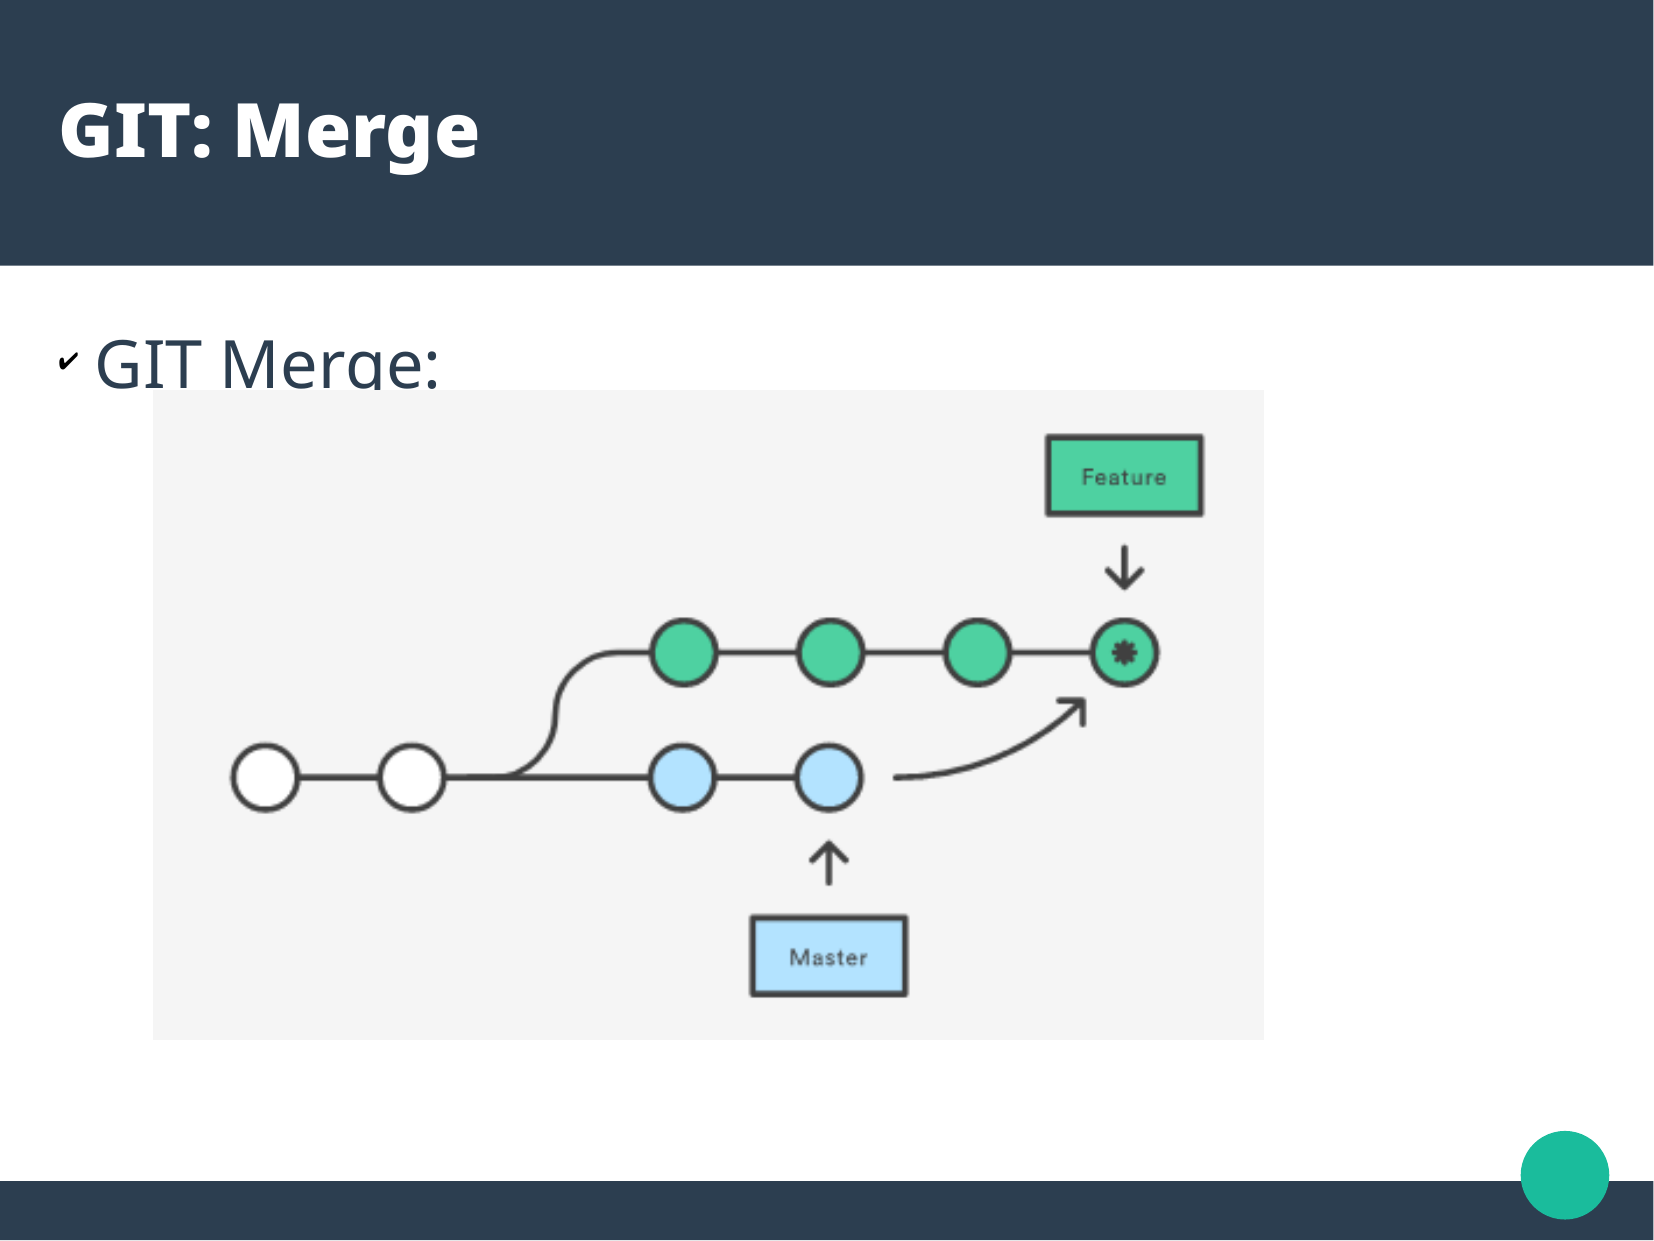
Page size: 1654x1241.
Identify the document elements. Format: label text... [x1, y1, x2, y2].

title GIT: Merge [59, 40, 1595, 216]
picture [153, 390, 1264, 1040]
subtitle GIT Merge: [59, 271, 1595, 1205]
